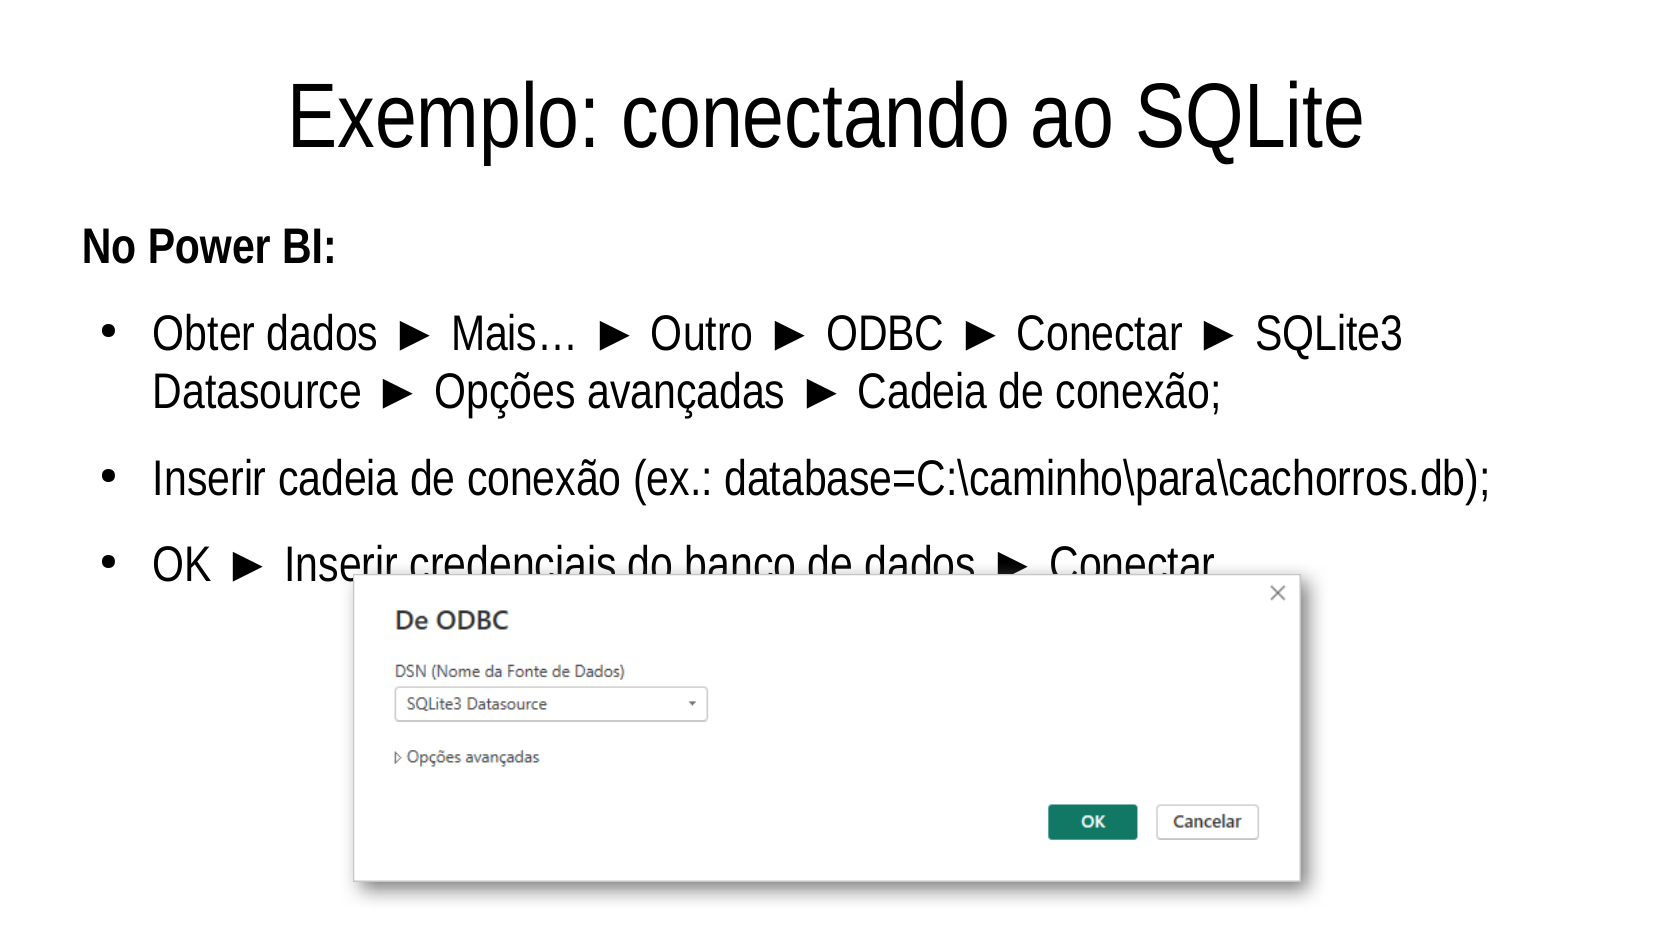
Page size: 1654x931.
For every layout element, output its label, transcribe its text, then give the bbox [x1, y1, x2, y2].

picture [353, 574, 1301, 882]
title Exemplo: conectando ao SQLite [82, 37, 1571, 193]
list No Power BI: Obter dados ► Mais… ► Outro ► ODBC ► Conectar ► SQLite3 Datasource ► Opções avançadas ► Cadeia de conexão; Inserir cadeia de conexão (ex.: database=C:\caminho\para\cachorros.db); OK ► Inserir credenciais do banco de dados ► Conectar. [81, 217, 1571, 757]
